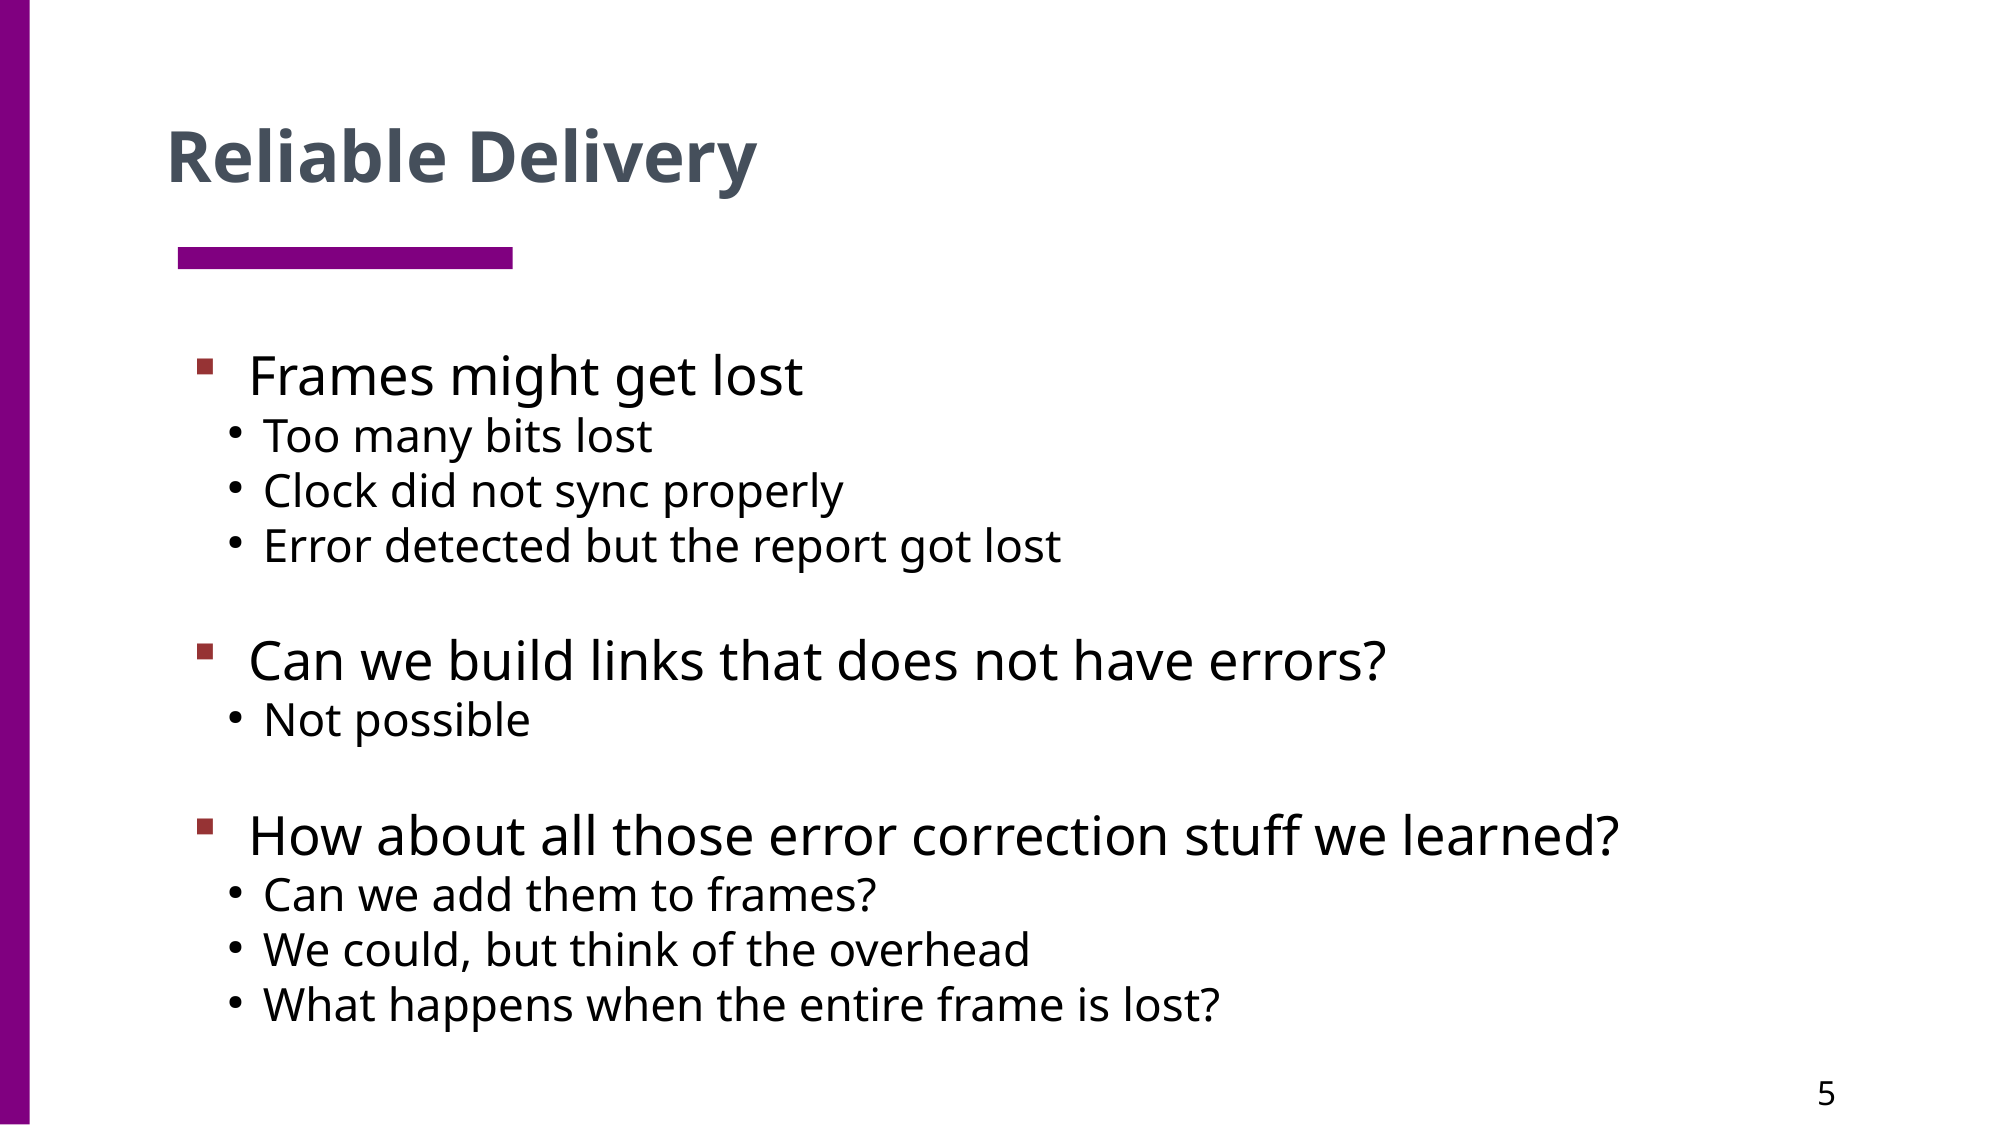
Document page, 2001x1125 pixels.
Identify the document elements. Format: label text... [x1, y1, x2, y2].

text_box Frames might get lost Too many bits lost Clock did not sync properly Error detected but the report got lost Can we build links that does not have errors? Not possible How about all those error correction stuff we learned? Can we add them to frames? We could, but think of the overhead What happens when the entire frame is lost? [177, 326, 1875, 1050]
text_box Reliable Delivery [151, 0, 1849, 212]
